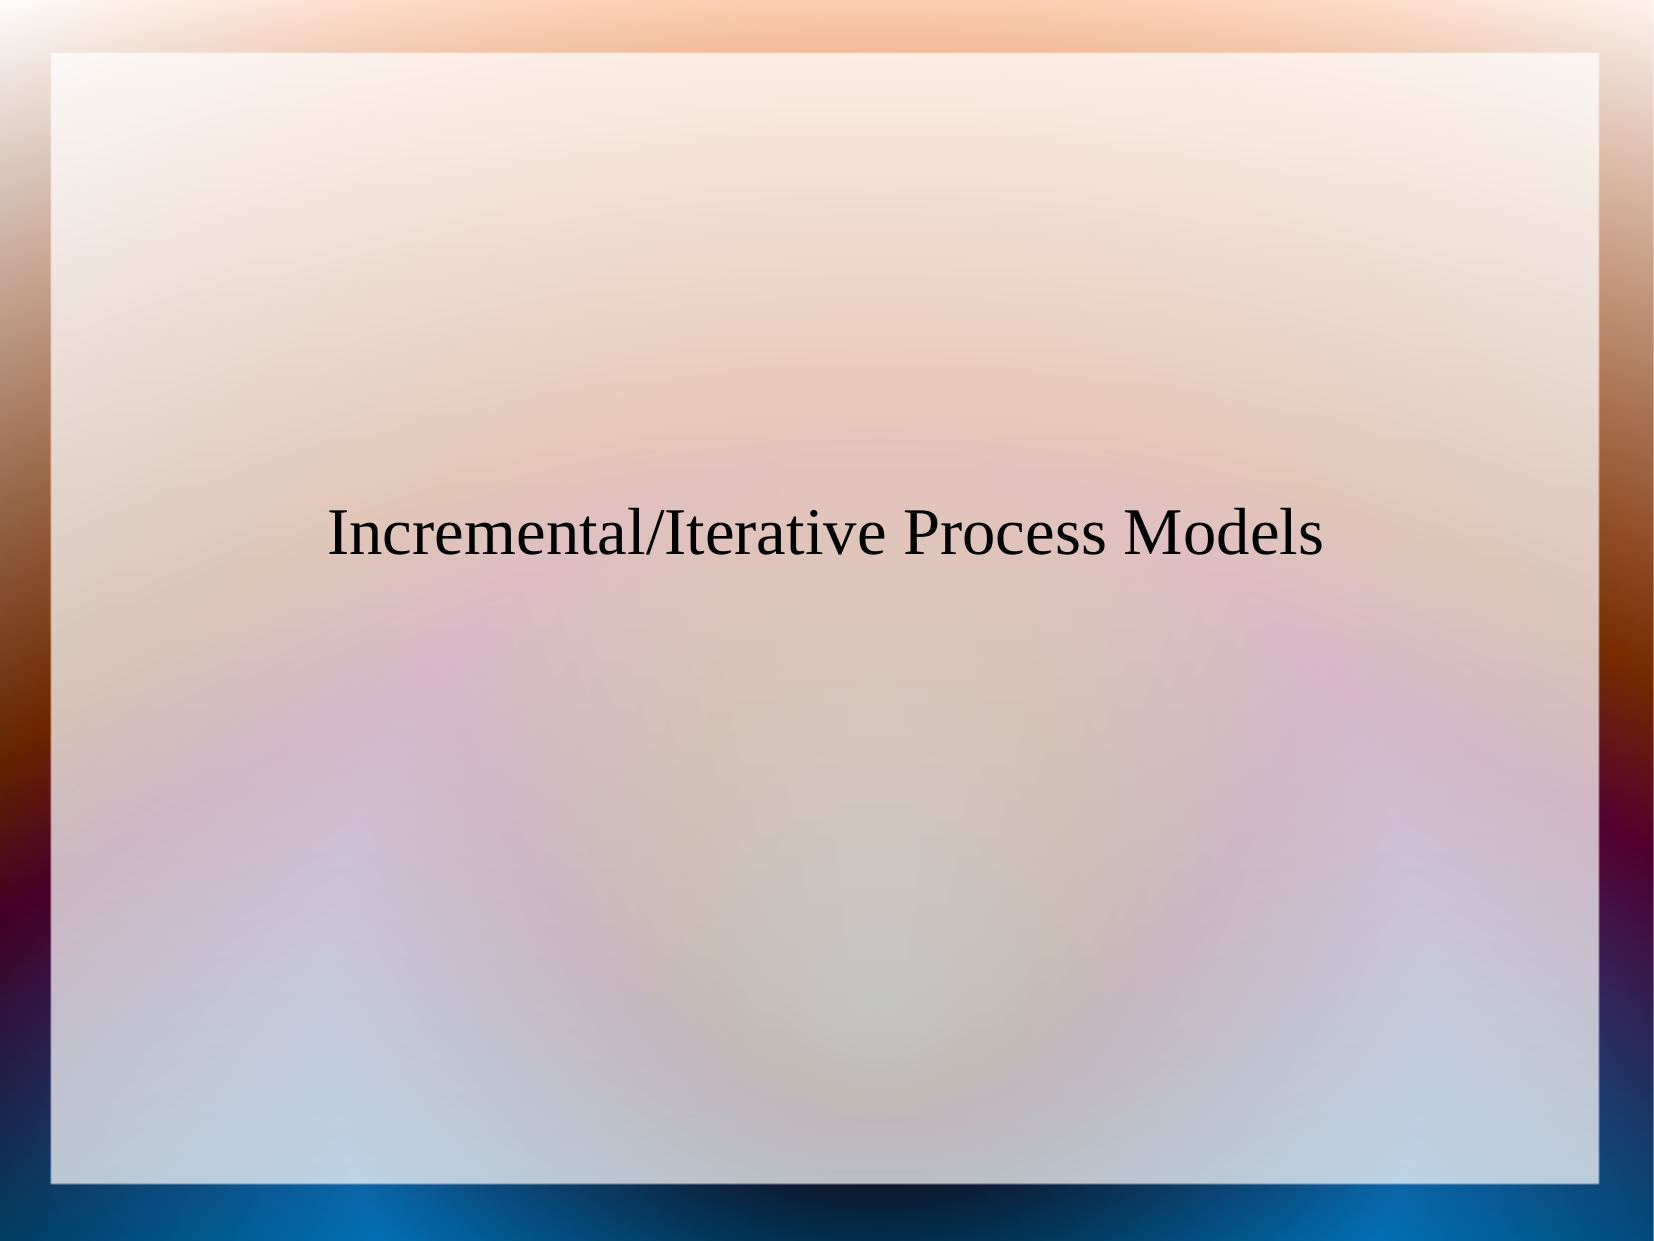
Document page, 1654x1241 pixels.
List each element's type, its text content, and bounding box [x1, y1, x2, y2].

subtitle Incremental/Iterative Process Models [82, 55, 1571, 1010]
picture [0, 0, 1654, 1241]
